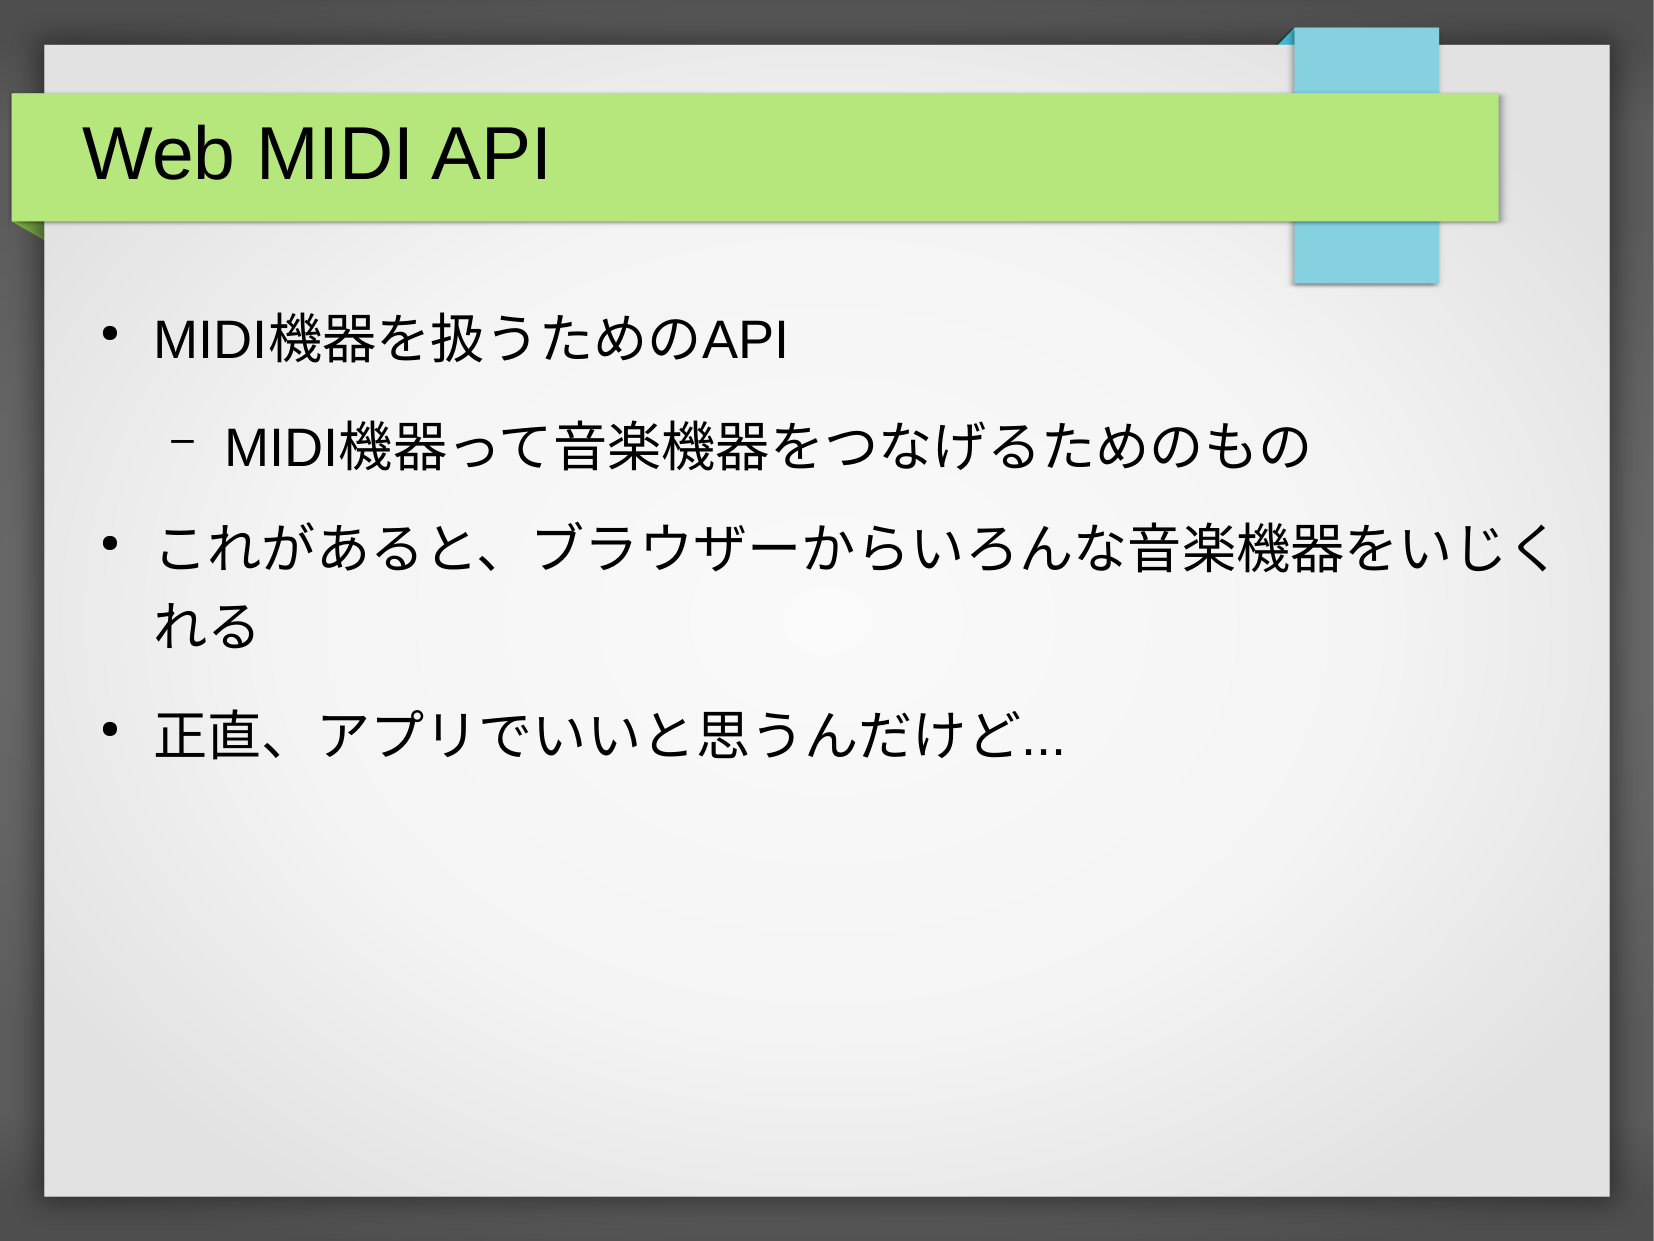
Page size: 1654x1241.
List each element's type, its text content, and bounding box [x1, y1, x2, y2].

picture [0, 0, 1654, 1241]
title Web MIDI API [82, 94, 1264, 213]
list MIDI機器を扱うためのAPI MIDI機器って音楽機器をつなげるためのもの これがあると、ブラウザーからいろんな音楽機器をいじくれる 正直、アプリでいいと思うんだけど... [82, 295, 1571, 1015]
